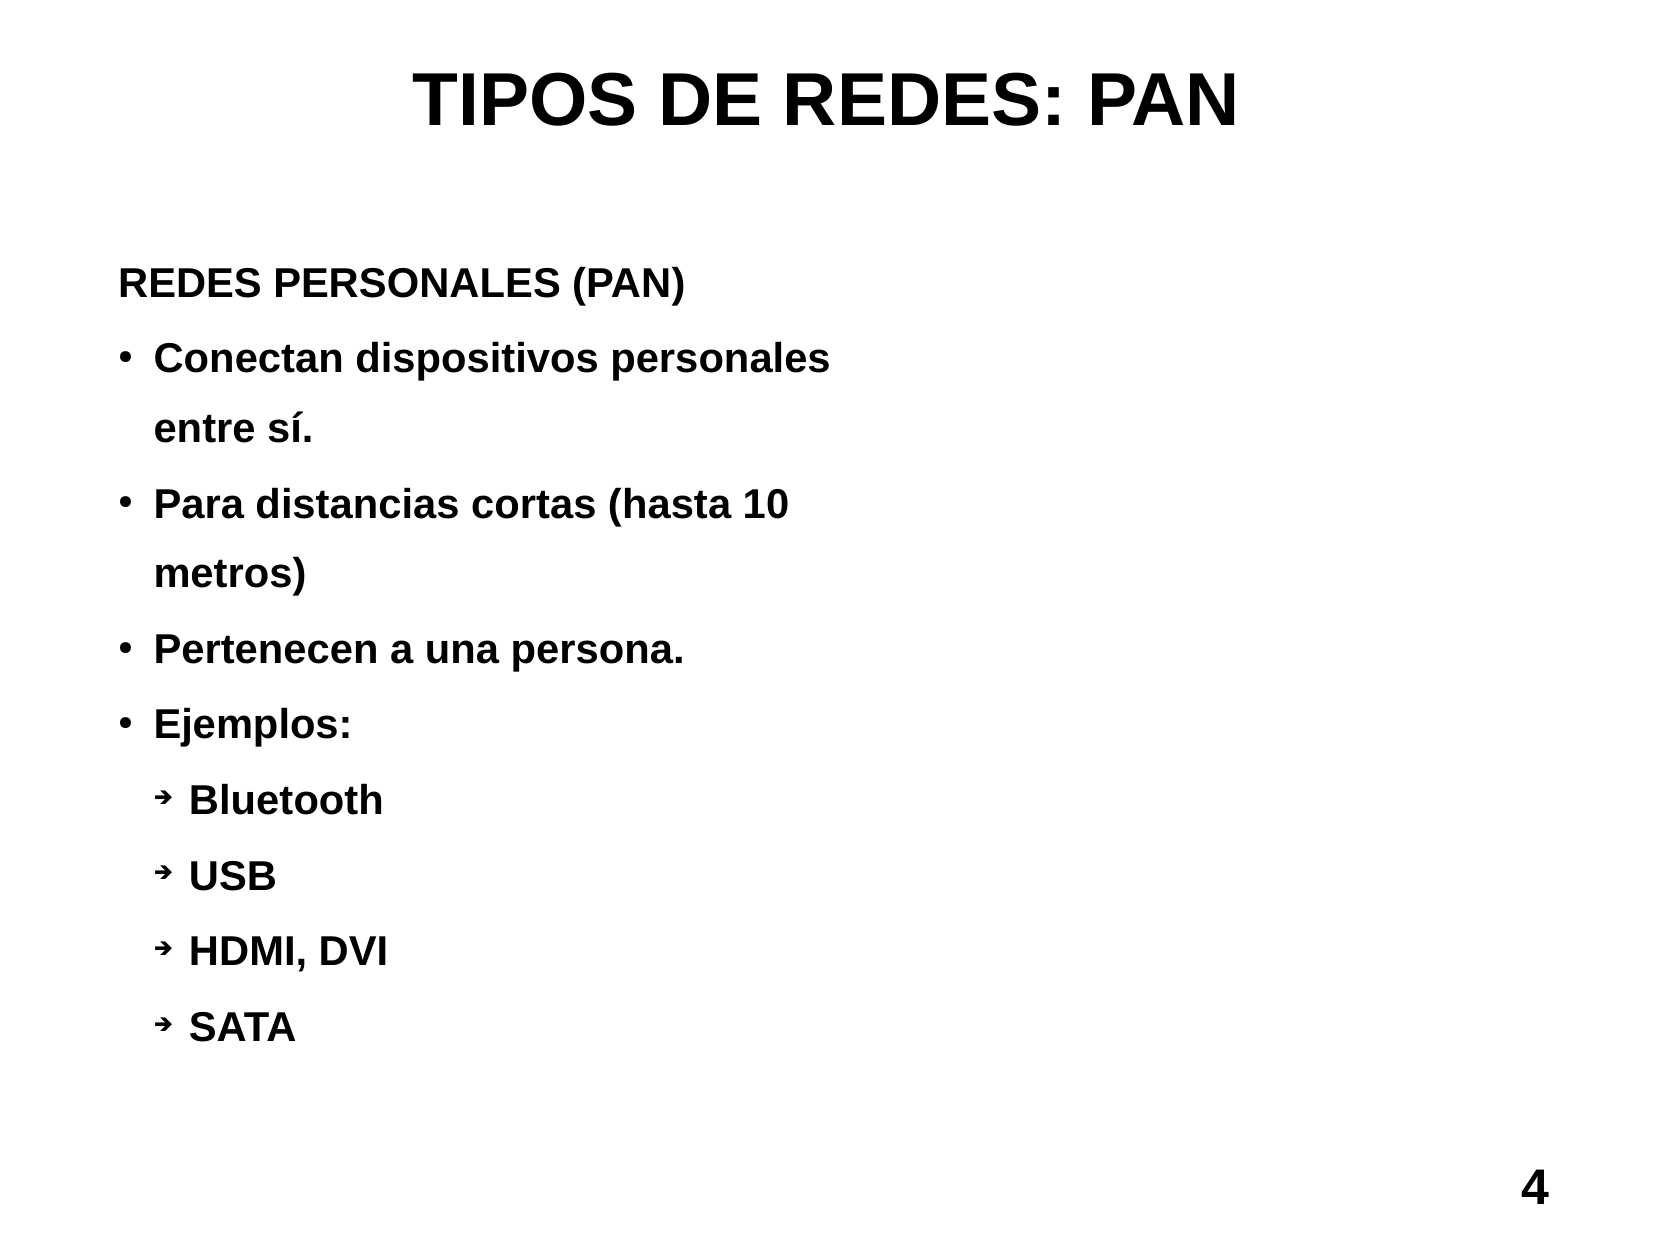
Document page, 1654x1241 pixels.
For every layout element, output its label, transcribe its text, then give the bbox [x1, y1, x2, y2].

title TIPOS DE REDES: PAN [82, 25, 1571, 174]
text_box REDES PERSONALES (PAN) Conectan dispositivos personales entre sí. Para distancias cortas (hasta 10 metros) Pertenecen a una persona. Ejemplos: Bluetooth USB HDMI, DVI SATA [118, 236, 857, 1123]
text_box <número> [1506, 1151, 1654, 1223]
